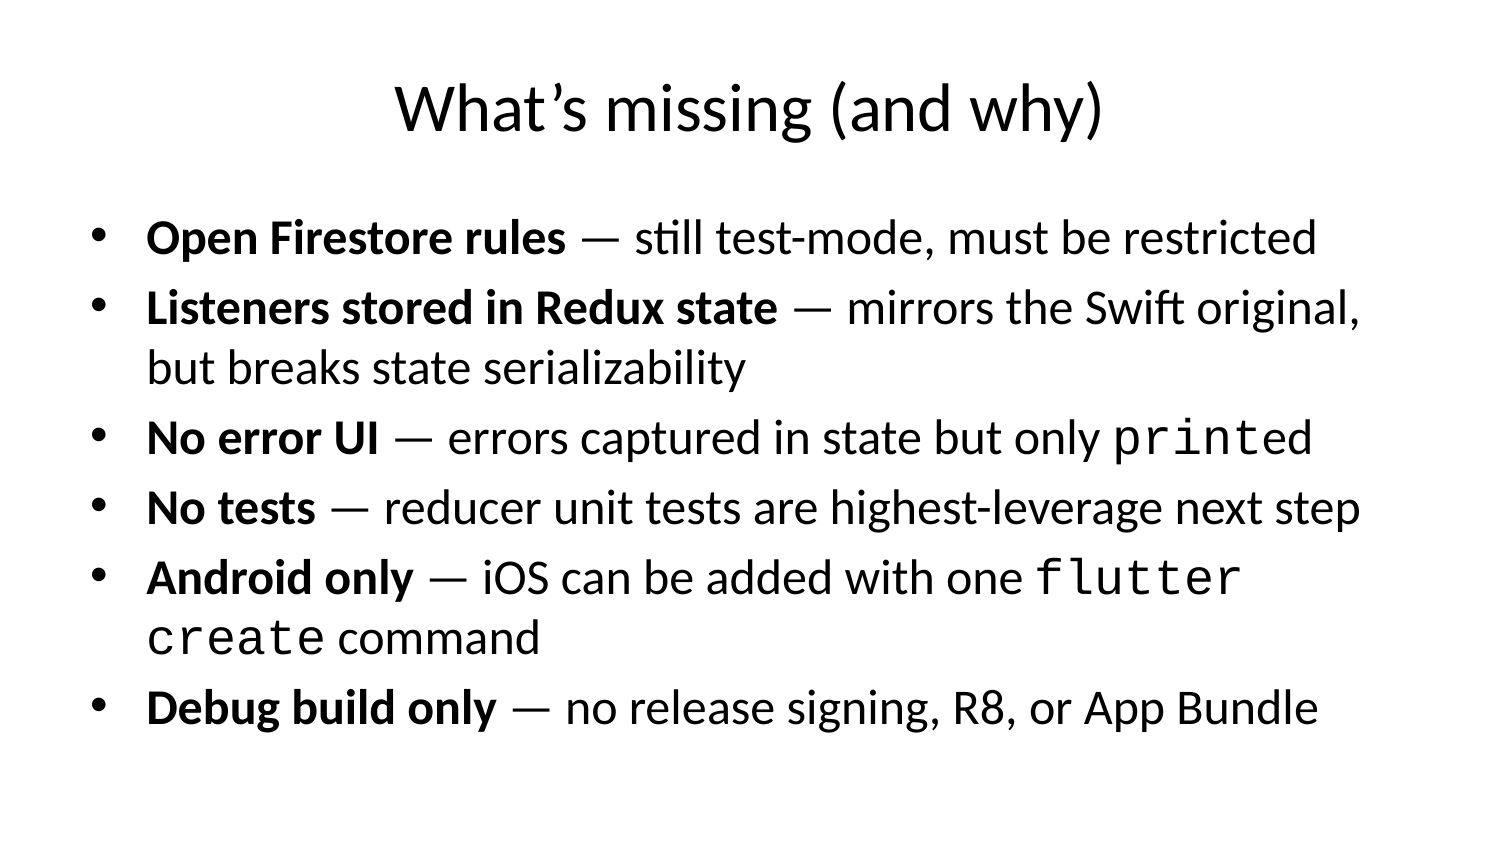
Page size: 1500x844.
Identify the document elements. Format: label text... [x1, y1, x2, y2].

list Open Firestore rules — still test-mode, must be restricted Listeners stored in Redux state — mirrors the Swift original, but breaks state serializability No error UI — errors captured in state but only printed No tests — reducer unit tests are highest-leverage next step Android only — iOS can be added with one flutter create command Debug build only — no release signing, R8, or App Bundle [75, 196, 1425, 754]
title What’s missing (and why) [75, 33, 1425, 175]
